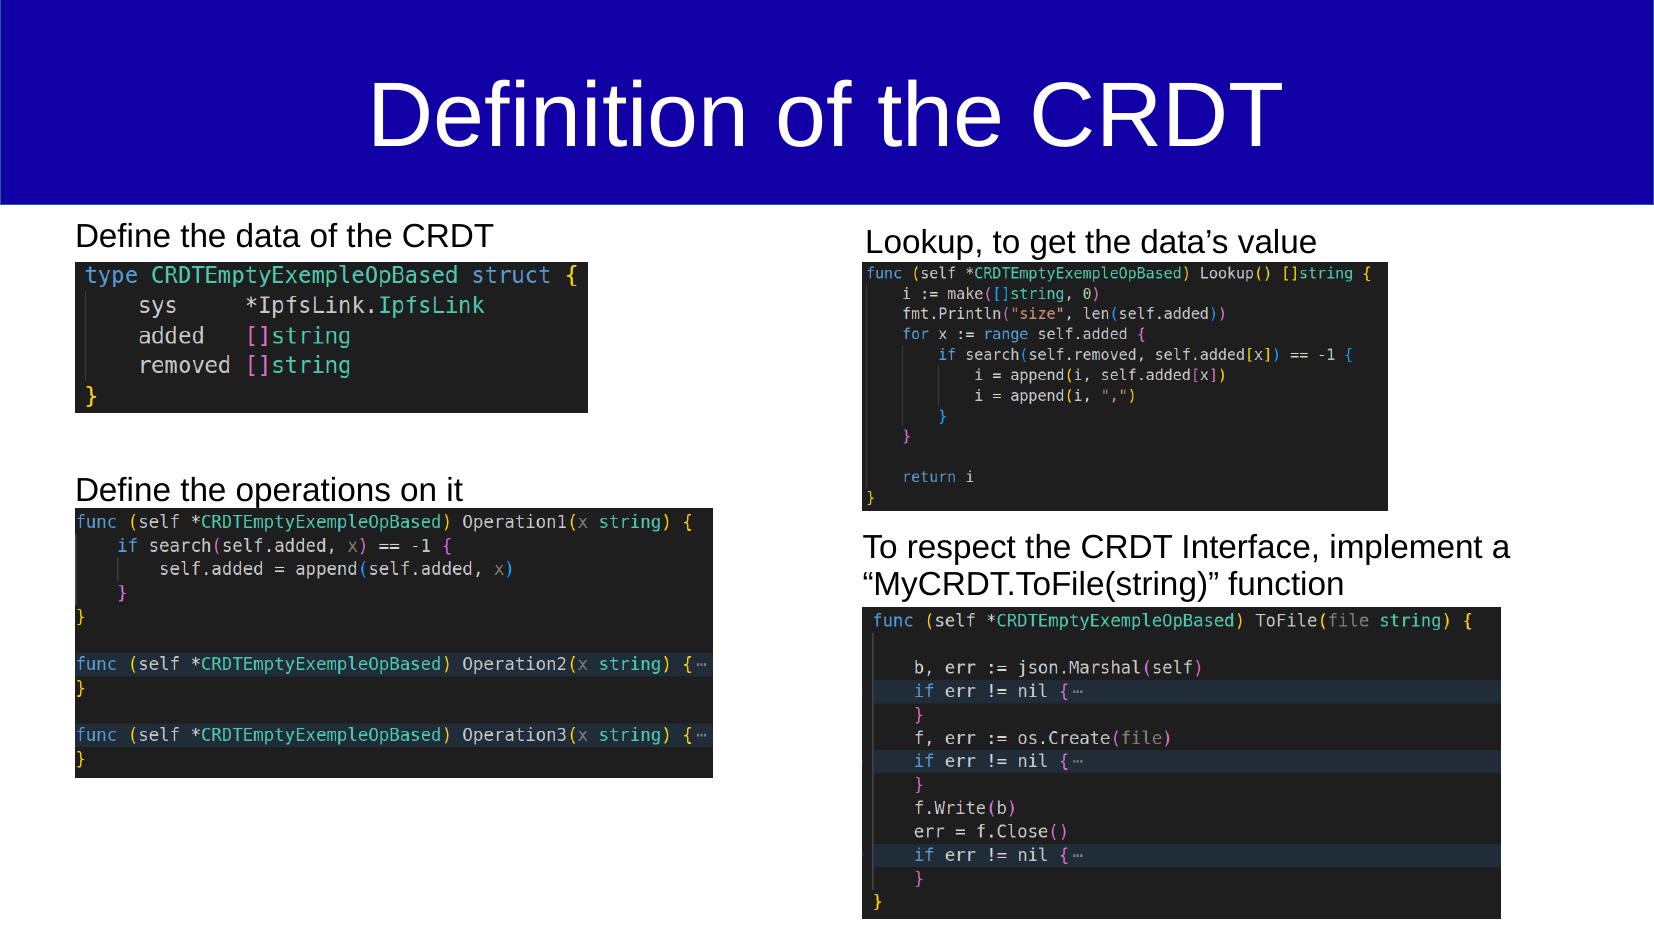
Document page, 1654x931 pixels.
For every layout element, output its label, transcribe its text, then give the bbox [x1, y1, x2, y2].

picture [862, 607, 1501, 919]
picture [75, 508, 713, 778]
text_box [0, 0, 1654, 205]
subtitle Define the data of the CRDT [75, 217, 555, 262]
text_box To respect the CRDT Interface, implement a “MyCRDT.ToFile(string)” function [862, 528, 1538, 603]
picture [75, 262, 588, 413]
text_box Lookup, to get the data’s value [865, 223, 1346, 269]
picture [862, 262, 1388, 511]
title Definition of the CRDT [82, 37, 1571, 193]
text_box Define the operations on it [75, 471, 555, 508]
